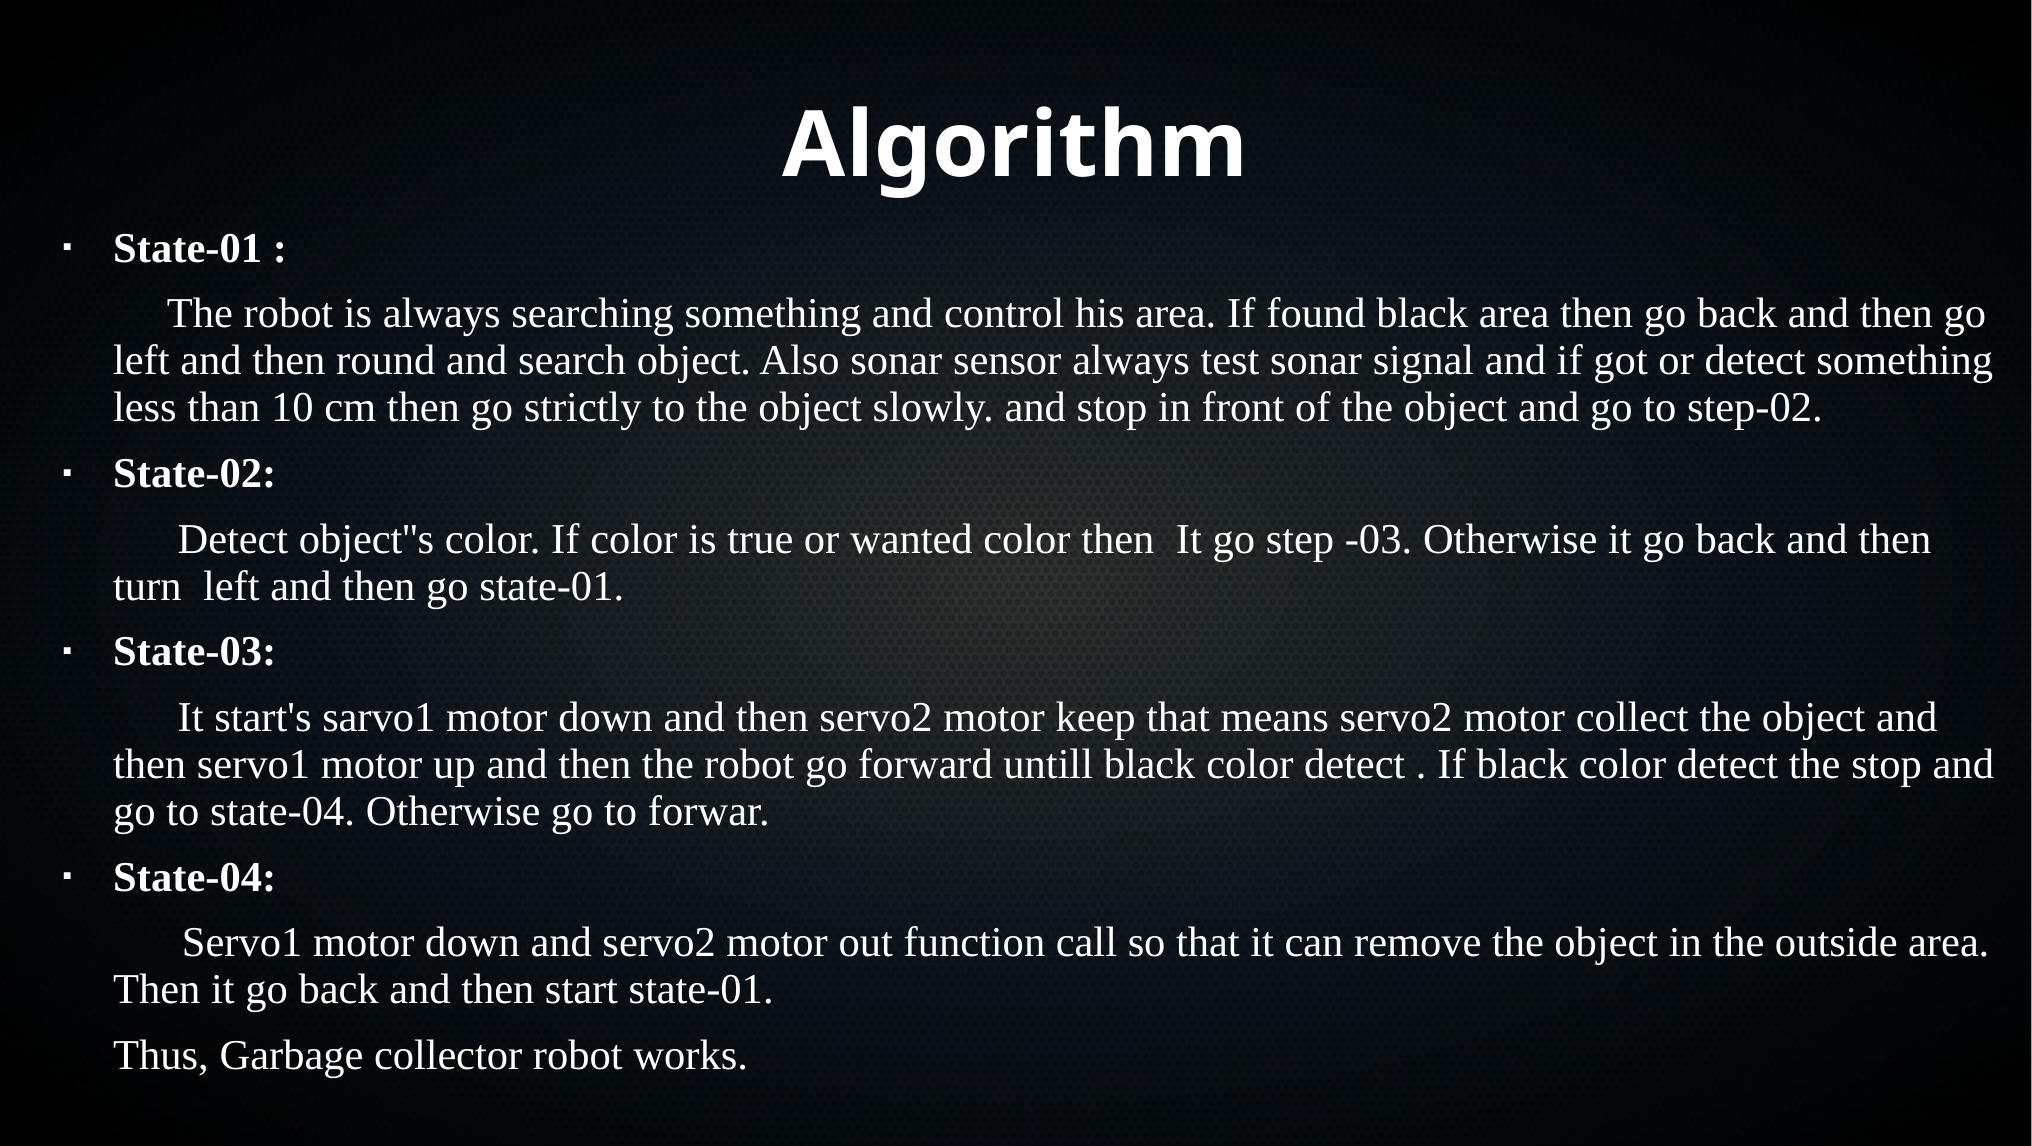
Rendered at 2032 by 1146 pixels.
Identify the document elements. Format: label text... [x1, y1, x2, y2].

title Algorithm [101, 26, 1930, 224]
picture [0, 0, 2032, 1146]
list State-01 : The robot is always searching something and control his area. If found black area then go back and then go left and then round and search object. Also sonar sensor always test sonar signal and if got or detect something less than 10 cm then go strictly to the object slowly. and stop in front of the object and go to step-02. State-02: Detect object''s color. If color is true or wanted color then It go step -03. Otherwise it go back and then turn left and then go state-01. State-03: It start's sarvo1 motor down and then servo2 motor keep that means servo2 motor collect the object and then servo1 motor up and then the robot go forward untill black color detect . If black color detect the stop and go to state-04. Otherwise go to forwar. State-04: Servo1 motor down and servo2 motor out function call so that it can remove the object in the outside area. Then it go back and then start state-01. Thus, Garbage collector robot works. [47, 224, 1997, 1134]
